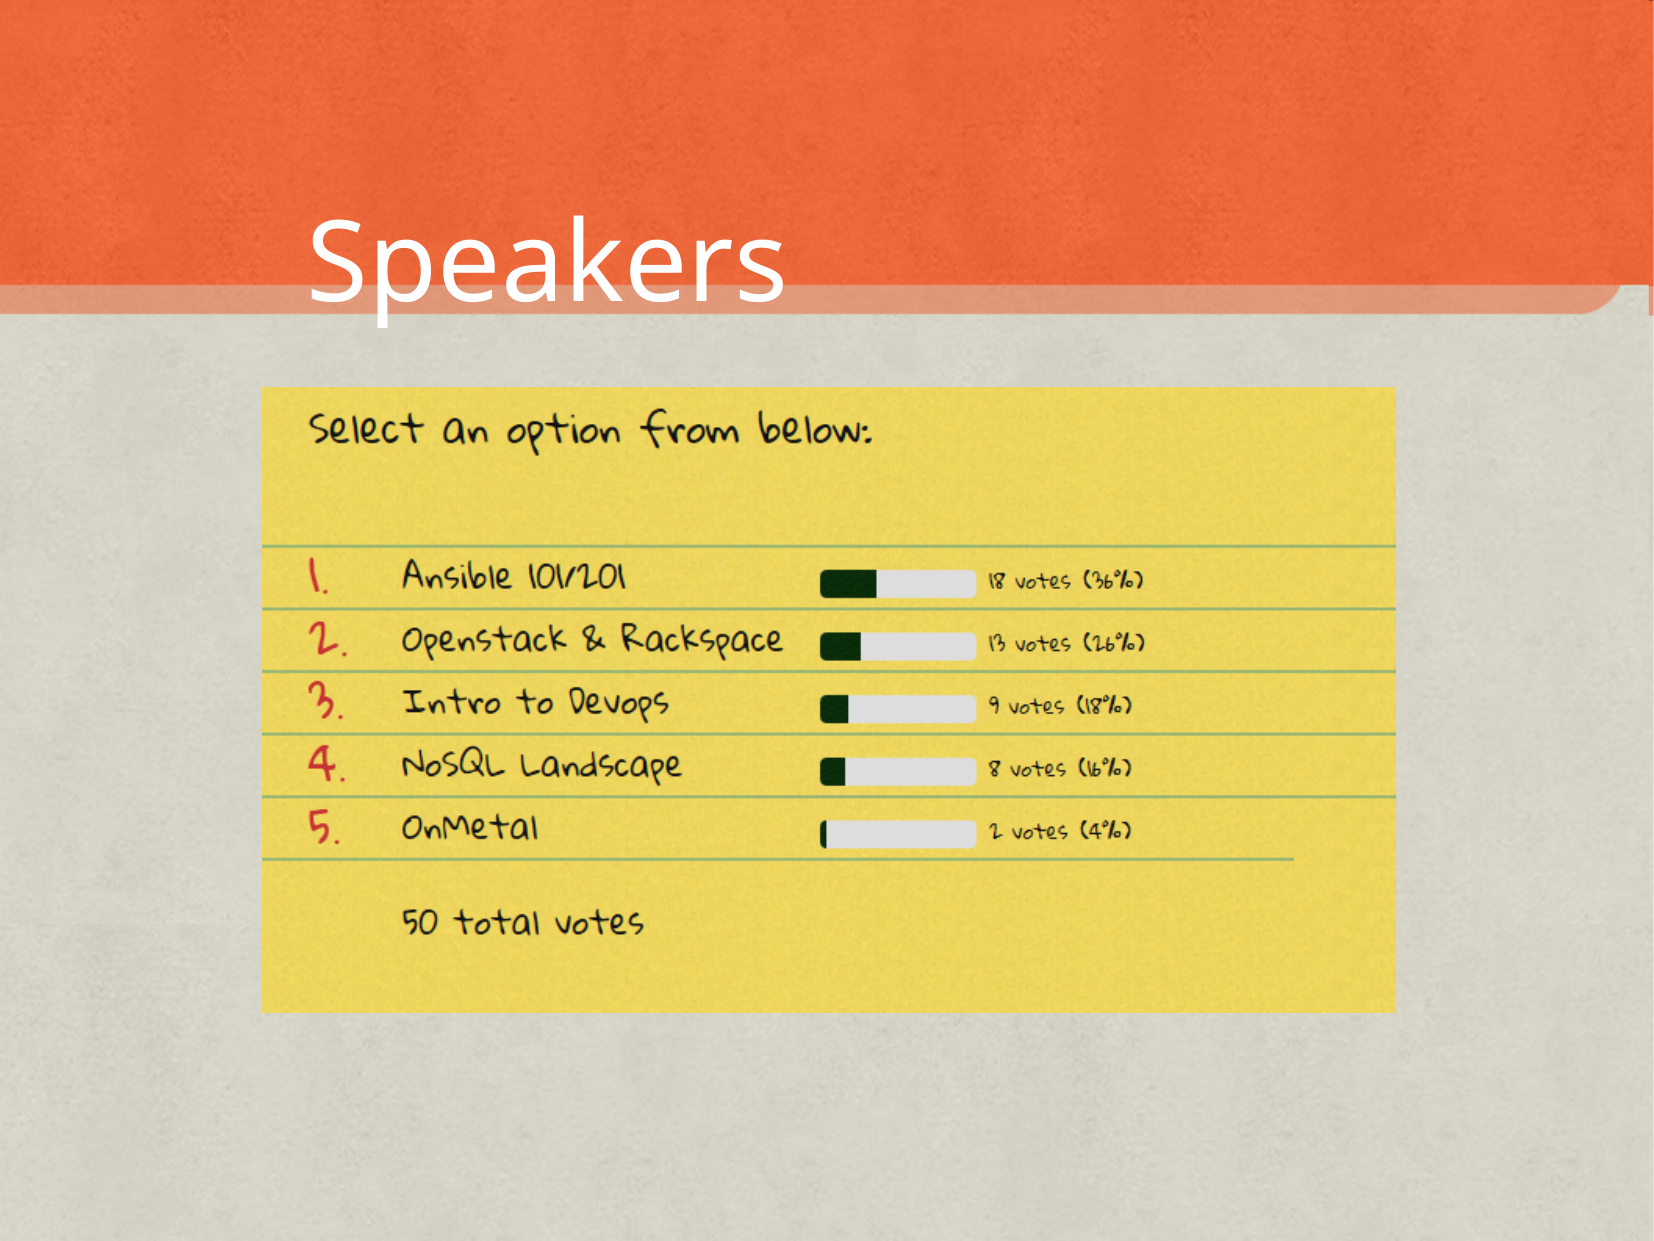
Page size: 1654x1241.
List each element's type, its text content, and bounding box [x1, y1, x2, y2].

picture [0, 0, 1654, 1241]
list [301, 348, 1588, 1068]
title Speakers [306, 189, 1654, 317]
